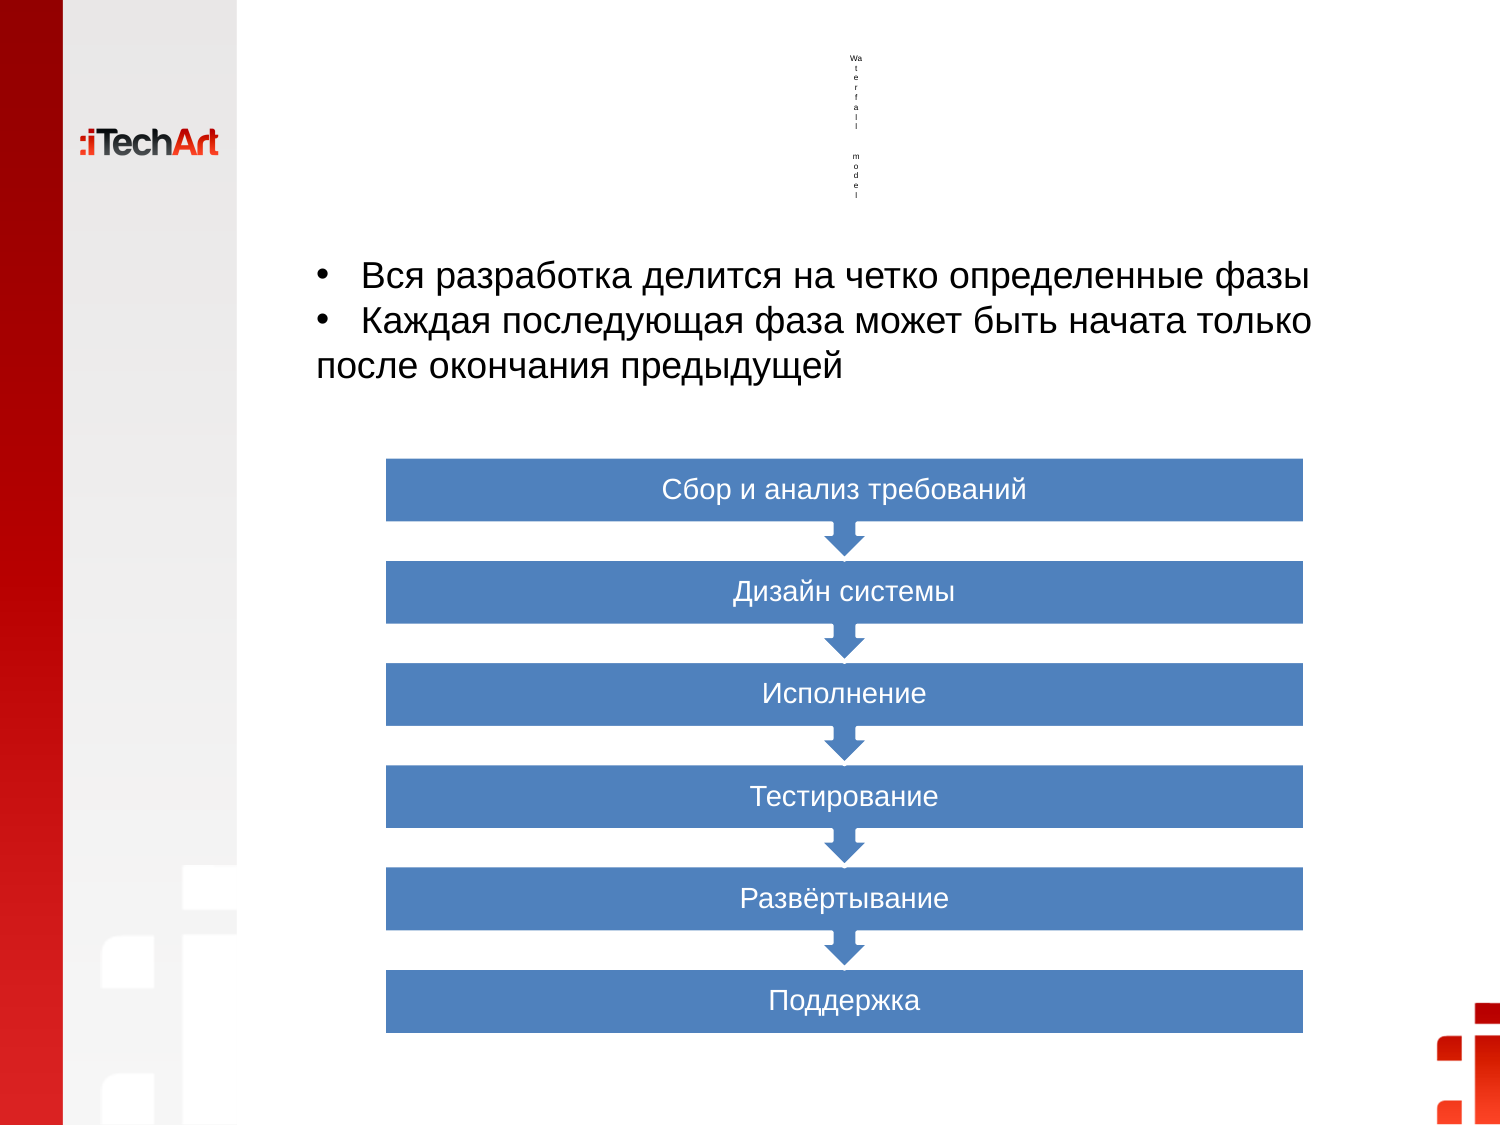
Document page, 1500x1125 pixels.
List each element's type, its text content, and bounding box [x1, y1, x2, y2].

title Wa t e r f a l l m o d e l [262, 45, 1450, 209]
text_box Исполнение [383, 660, 1306, 765]
text_box Дизайн системы [383, 558, 1306, 662]
text_box Развёртывание [383, 865, 1306, 969]
text_box Тестирование [383, 763, 1306, 867]
text_box Сбор и анализ требований [383, 456, 1306, 560]
text_box Поддержка [383, 967, 1306, 1035]
picture [0, 0, 1500, 1125]
text_box Вся разработка делится на четко определенные фазы Каждая последующая фаза может быть начата только после окончания предыдущей [301, 243, 1407, 396]
